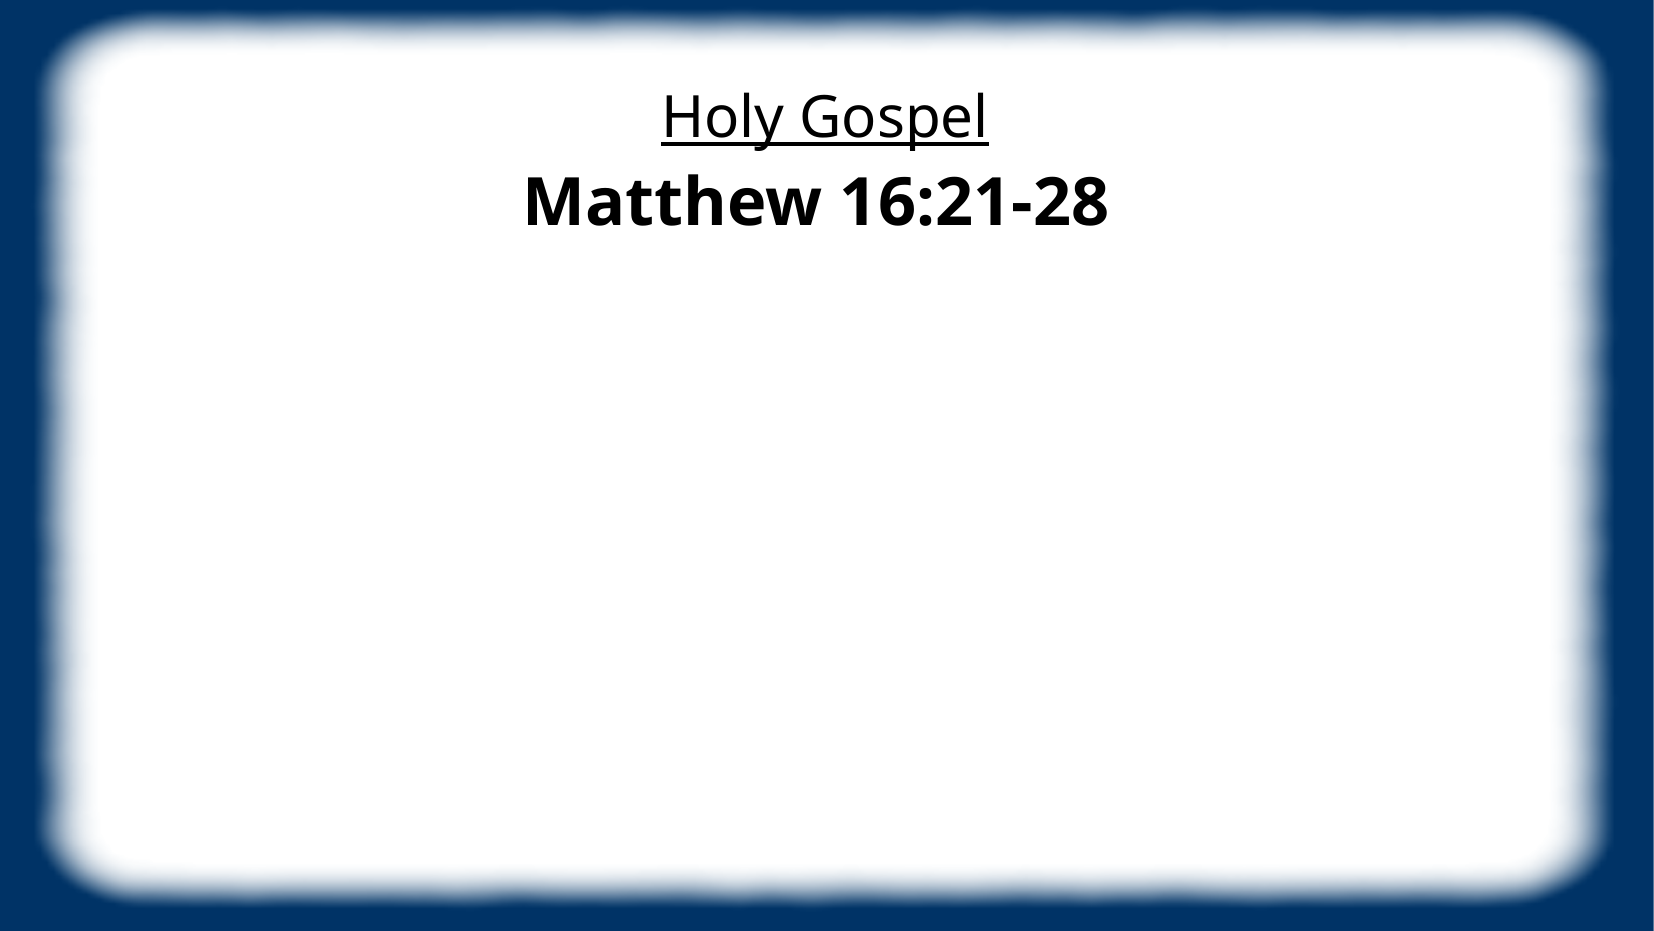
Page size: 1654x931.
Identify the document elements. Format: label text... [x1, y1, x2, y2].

picture [0, 0, 1654, 931]
text_box Holy Gospel Matthew 16:21-28 [75, 67, 1576, 249]
